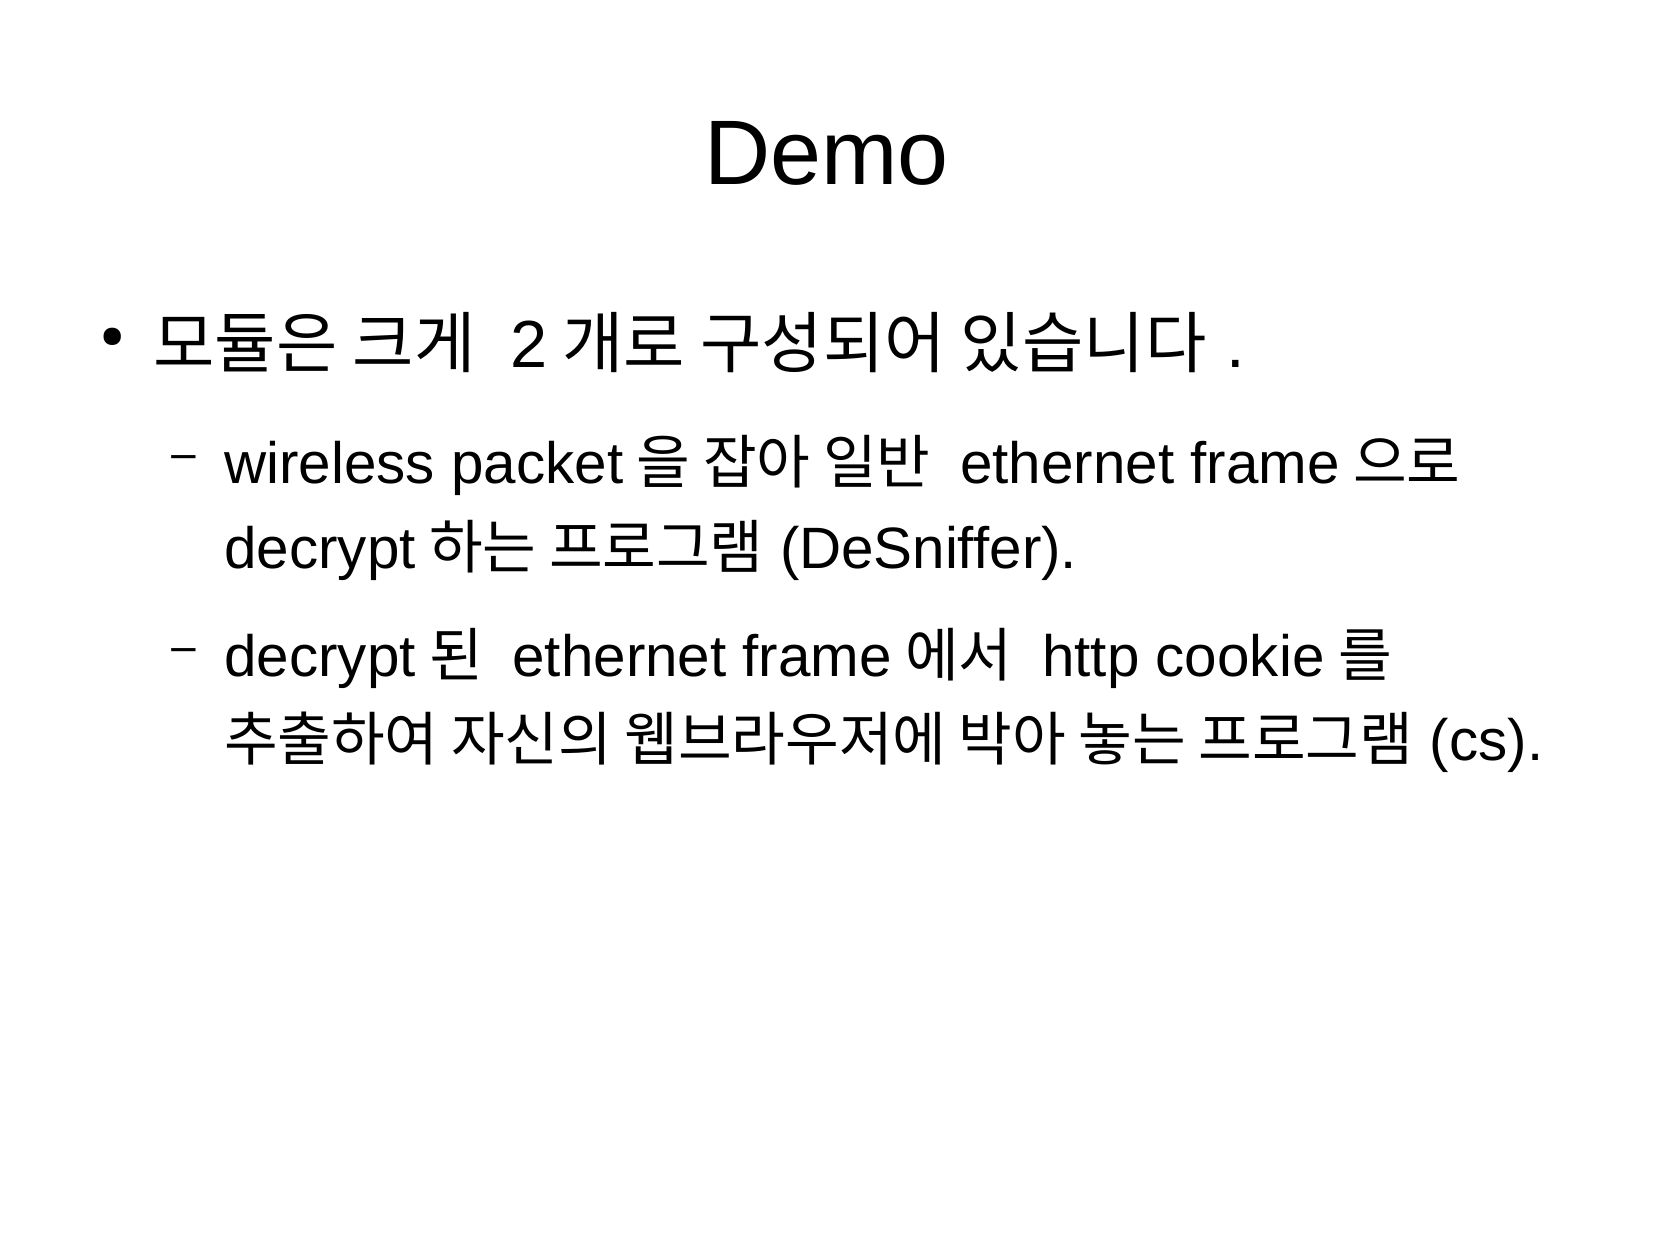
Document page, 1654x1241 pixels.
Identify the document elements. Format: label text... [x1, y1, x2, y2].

list 모듈은 크게 2개로 구성되어 있습니다. wireless packet을 잡아 일반 ethernet frame으로 decrypt하는 프로그램(DeSniffer). decrypt된 ethernet frame에서 http cookie를 추출하여 자신의 웹브라우저에 박아 놓는 프로그램(cs). [82, 290, 1571, 1010]
title Demo [82, 49, 1571, 257]
